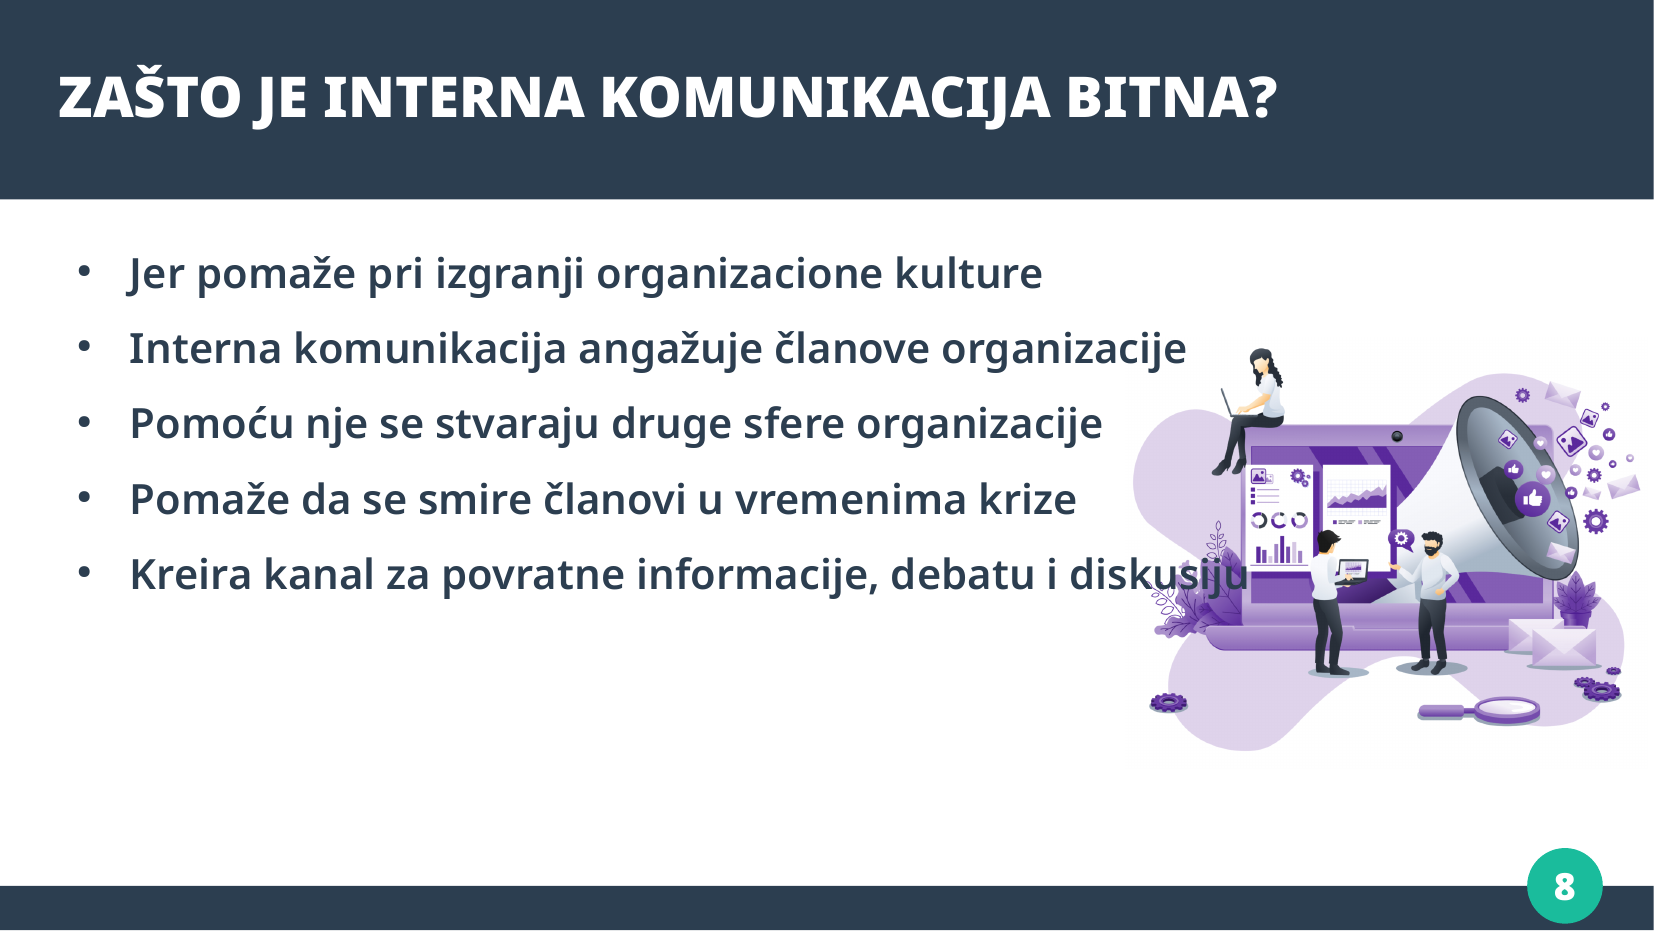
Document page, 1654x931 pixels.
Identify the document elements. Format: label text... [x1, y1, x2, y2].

list Jer pomaže pri izgranji organizacione kulture Interna komunikacija angažuje članove organizacije Pomoću nje se stvaraju druge sfere organizacije Pomaže da se smire članovi u vremenima krize Kreira kanal za povratne informacije, debatu i diskusiju [59, 243, 1595, 864]
title ZAŠTO JE INTERNA KOMUNIKACIJA BITNA? [59, 37, 1595, 155]
picture [1595, 337, 1648, 769]
